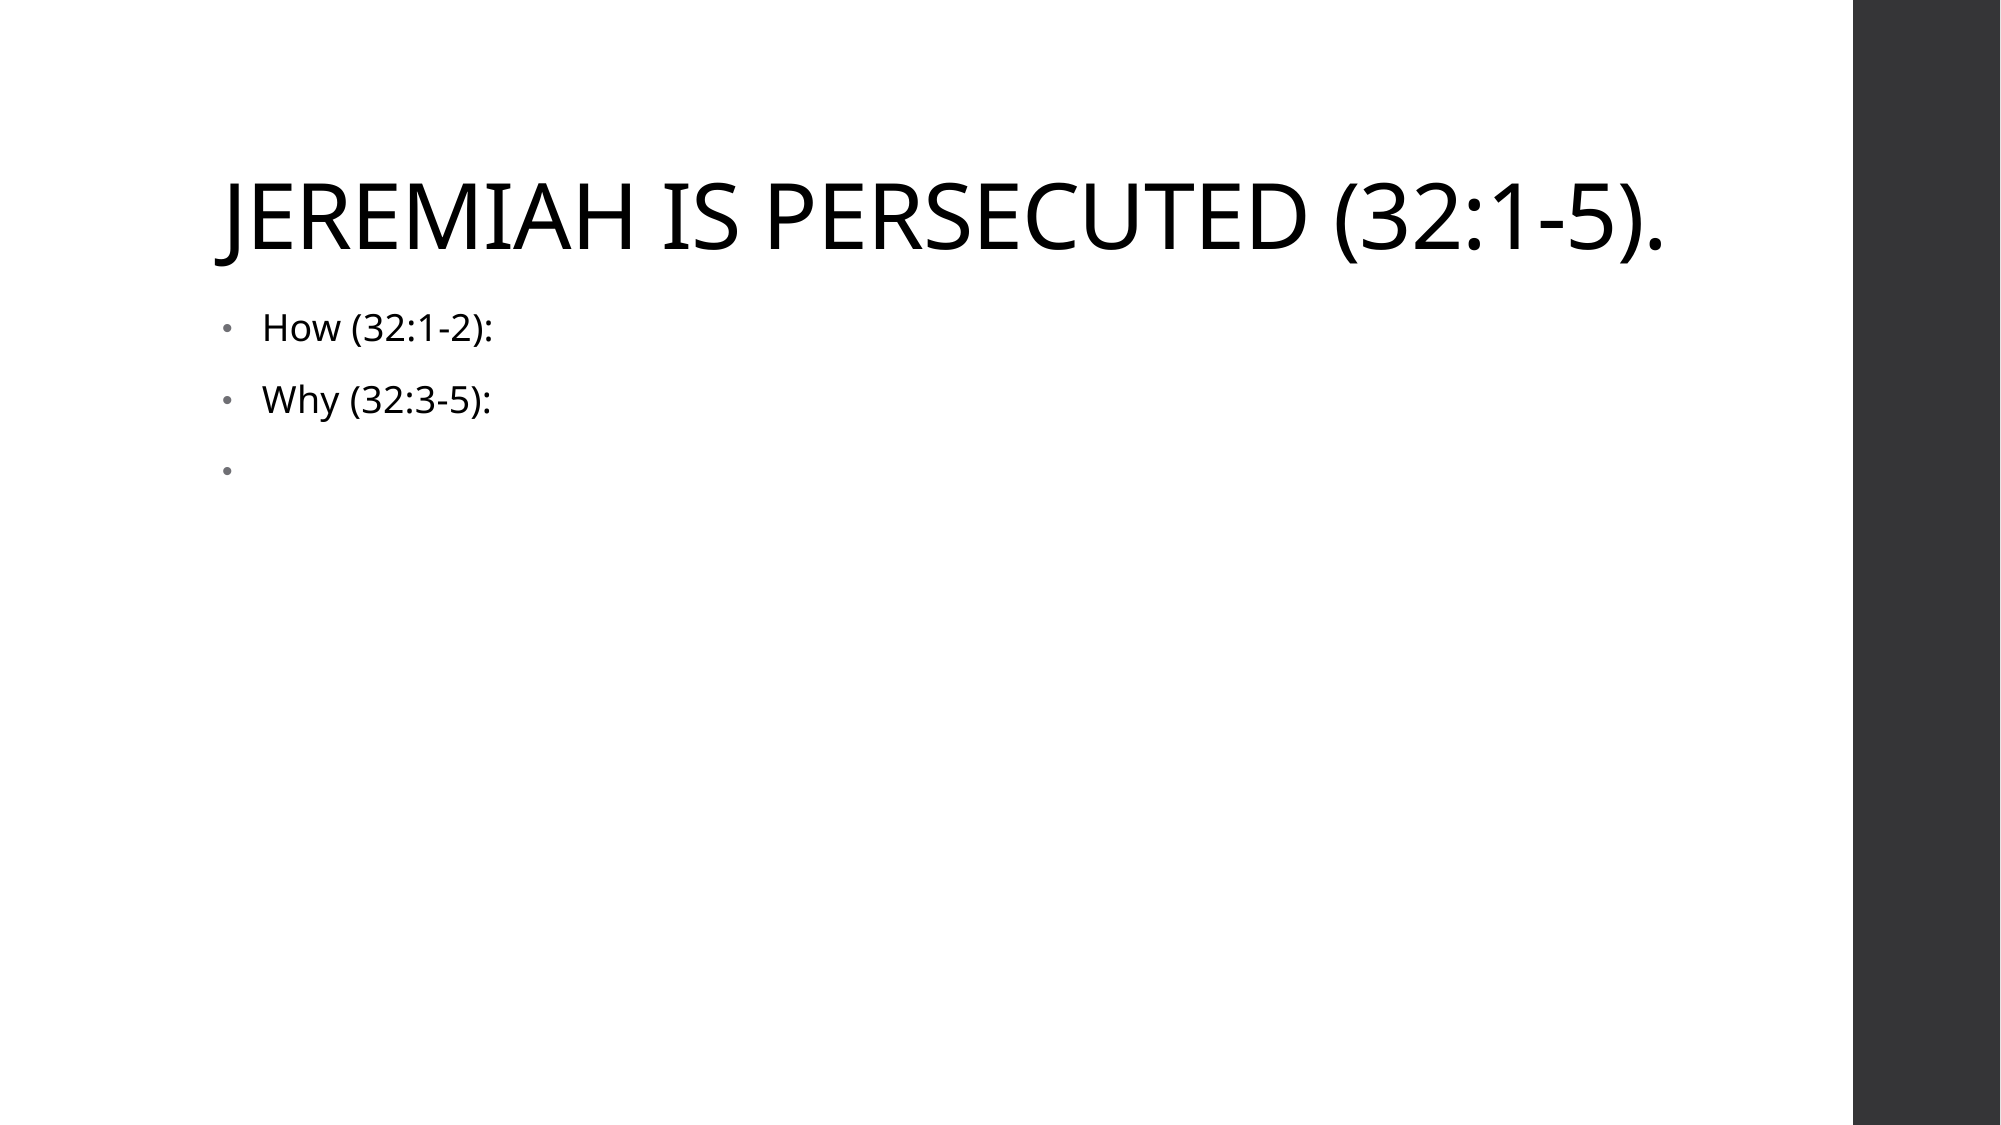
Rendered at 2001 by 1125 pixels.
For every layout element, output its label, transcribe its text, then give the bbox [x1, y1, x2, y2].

list How (32:1-2): Why (32:3-5): [206, 299, 1617, 1014]
title JEREMIAH IS PERSECUTED (32:1-5). [206, 60, 1797, 278]
